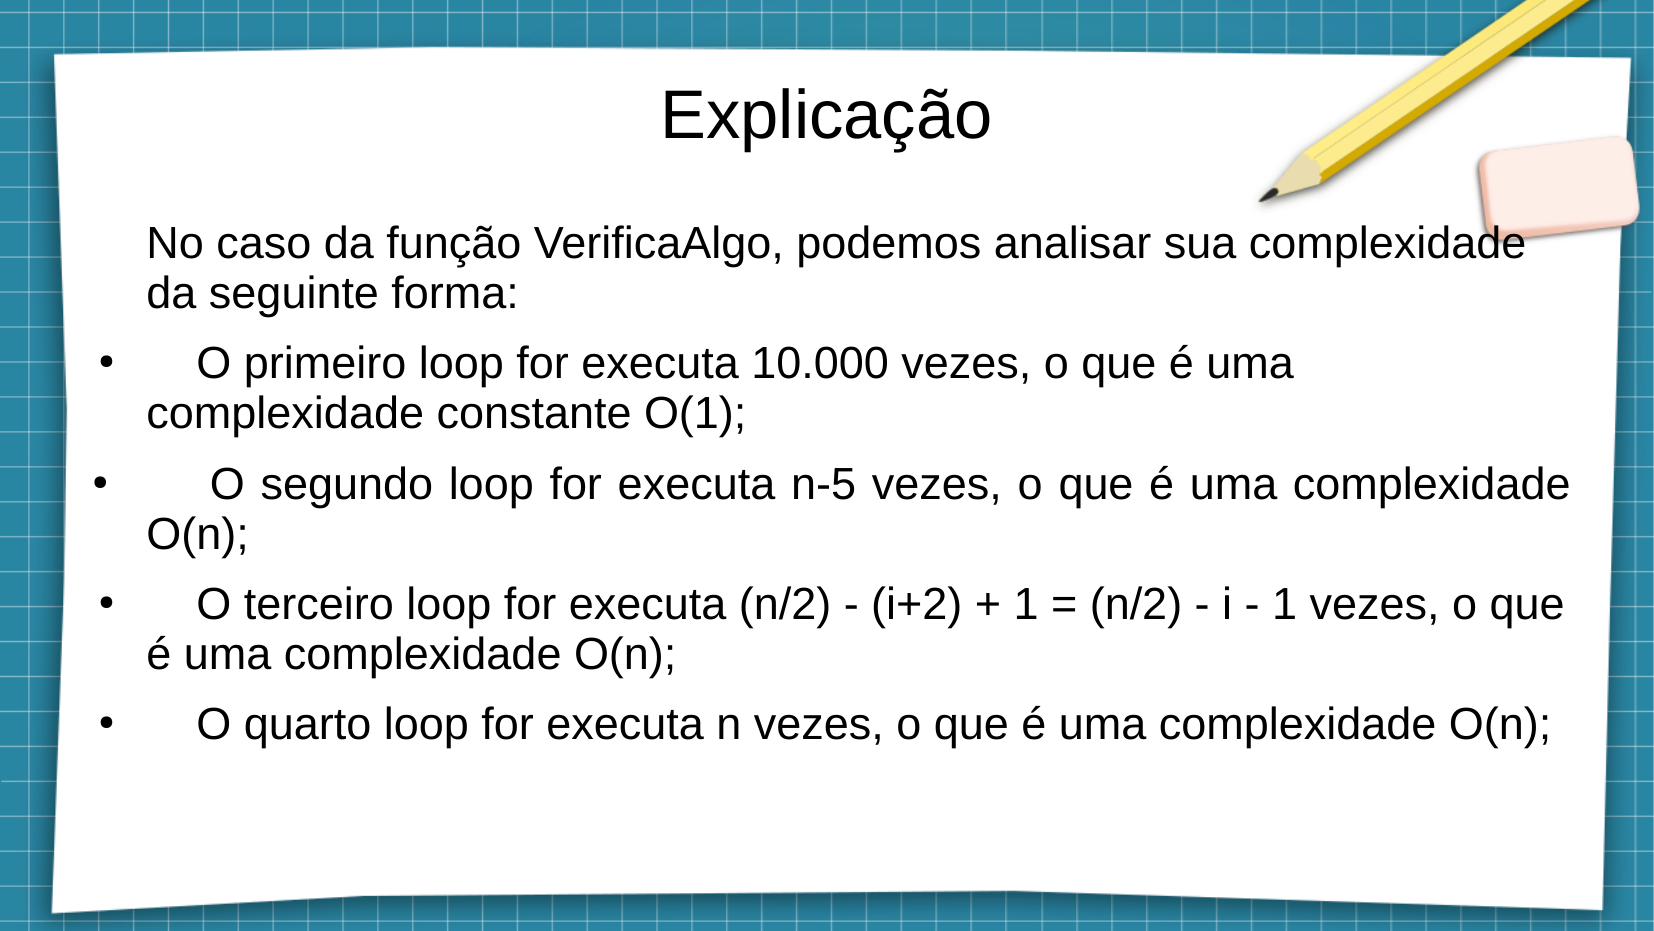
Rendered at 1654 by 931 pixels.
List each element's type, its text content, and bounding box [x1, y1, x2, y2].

picture [0, 0, 1654, 931]
list No caso da função VerificaAlgo, podemos analisar sua complexidade da seguinte forma: O primeiro loop for executa 10.000 vezes, o que é uma complexidade constante O(1); O segundo loop for executa n-5 vezes, o que é uma complexidade O(n); O terceiro loop for executa (n/2) - (i+2) + 1 = (n/2) - i - 1 vezes, o que é uma complexidade O(n); O quarto loop for executa n vezes, o que é uma complexidade O(n); [82, 217, 1571, 758]
title Explicação [82, 37, 1571, 193]
